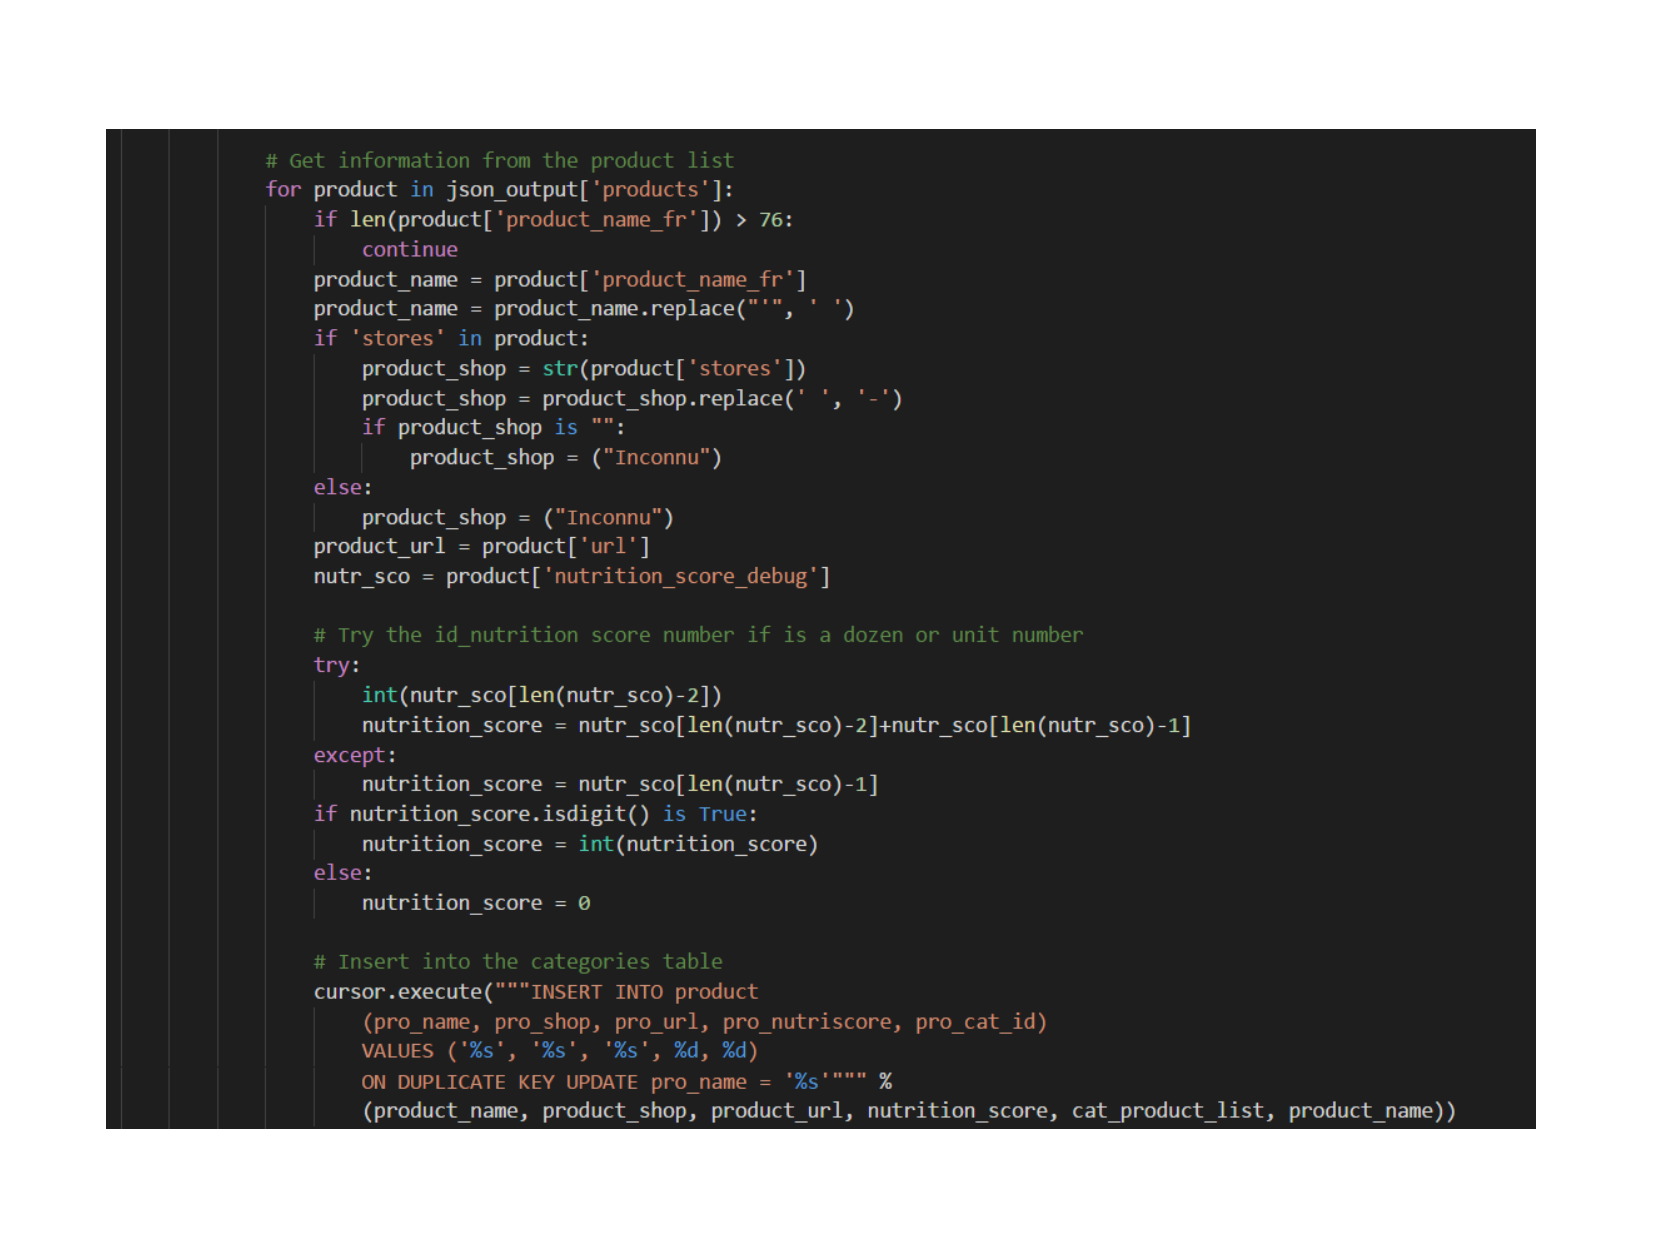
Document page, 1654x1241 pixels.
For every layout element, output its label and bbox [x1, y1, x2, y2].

picture [106, 129, 1536, 1129]
